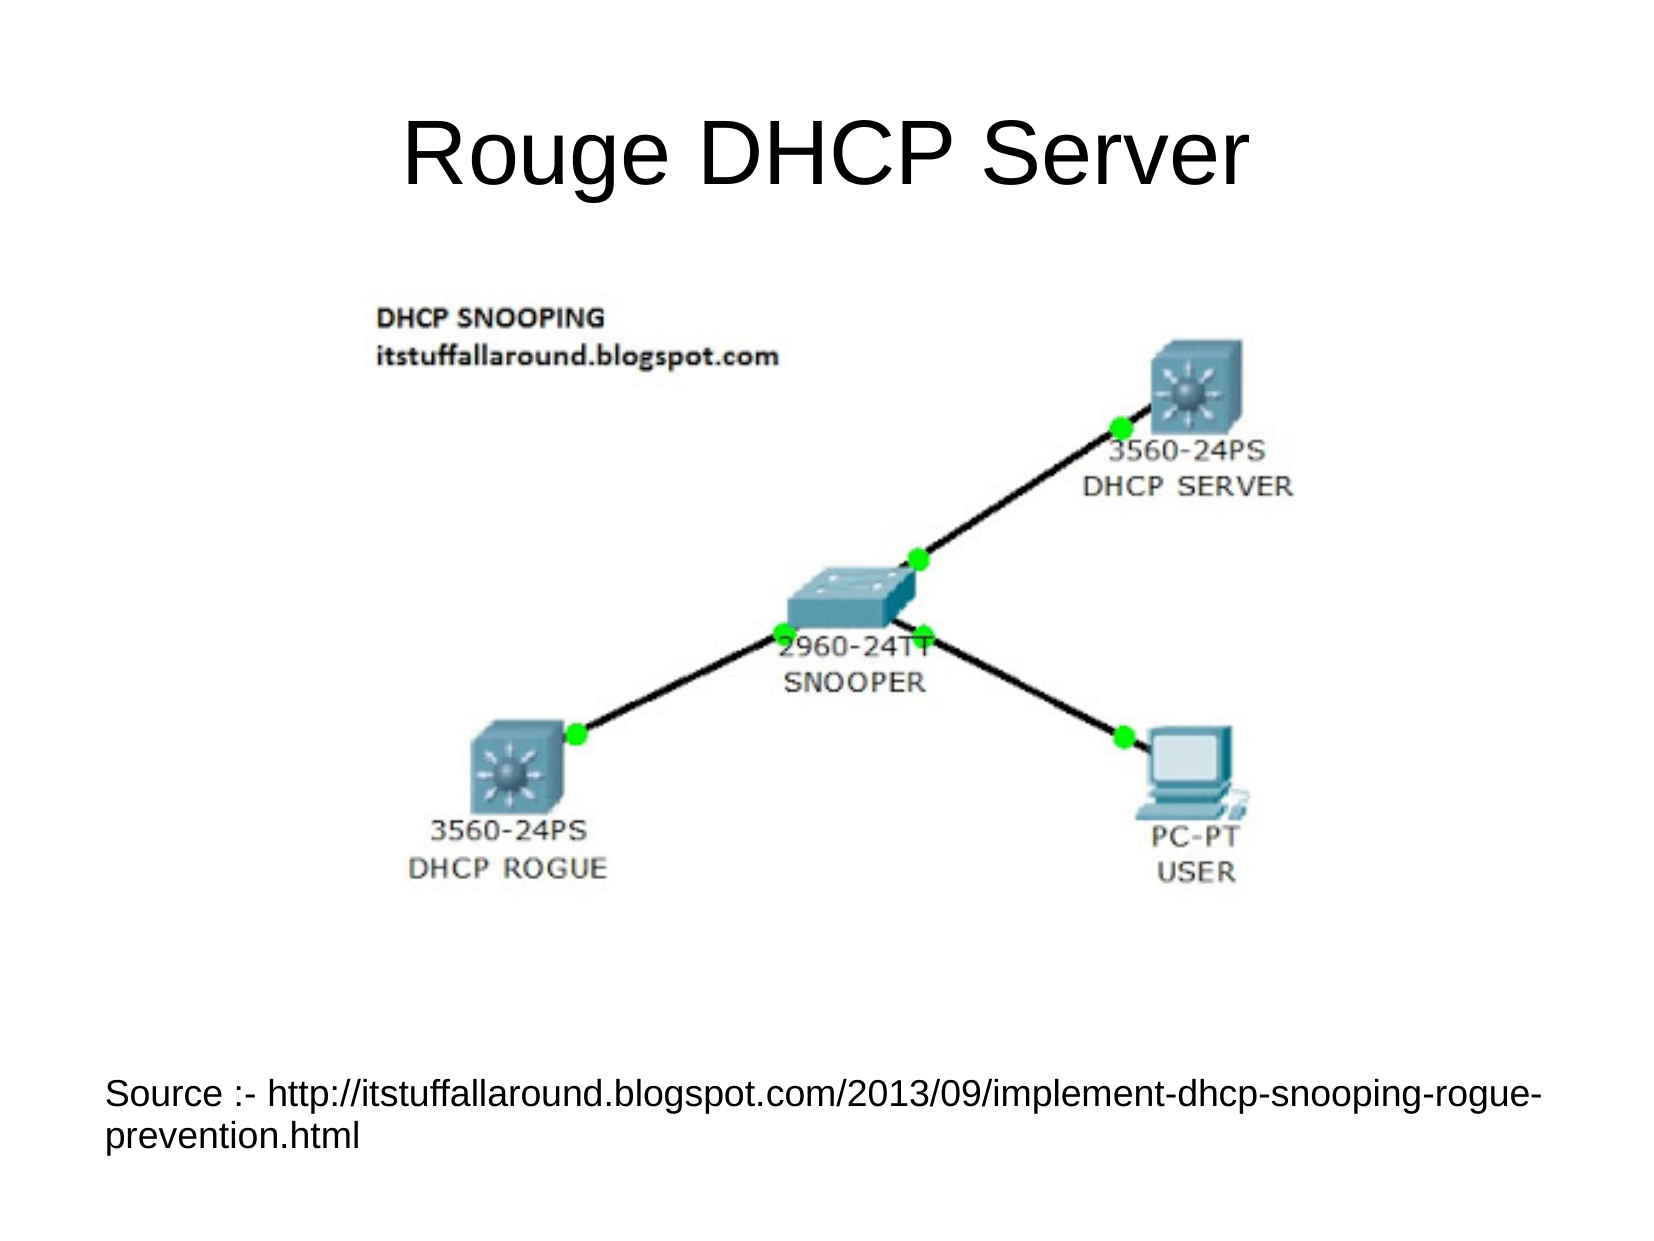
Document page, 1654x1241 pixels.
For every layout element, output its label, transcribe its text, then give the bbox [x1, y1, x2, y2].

title Rouge DHCP Server [82, 49, 1571, 257]
picture [345, 271, 1314, 931]
text_box Source :- http://itstuffallaround.blogspot.com/2013/09/implement-dhcp-snooping-rogue-prevention.html [90, 1065, 1606, 1241]
